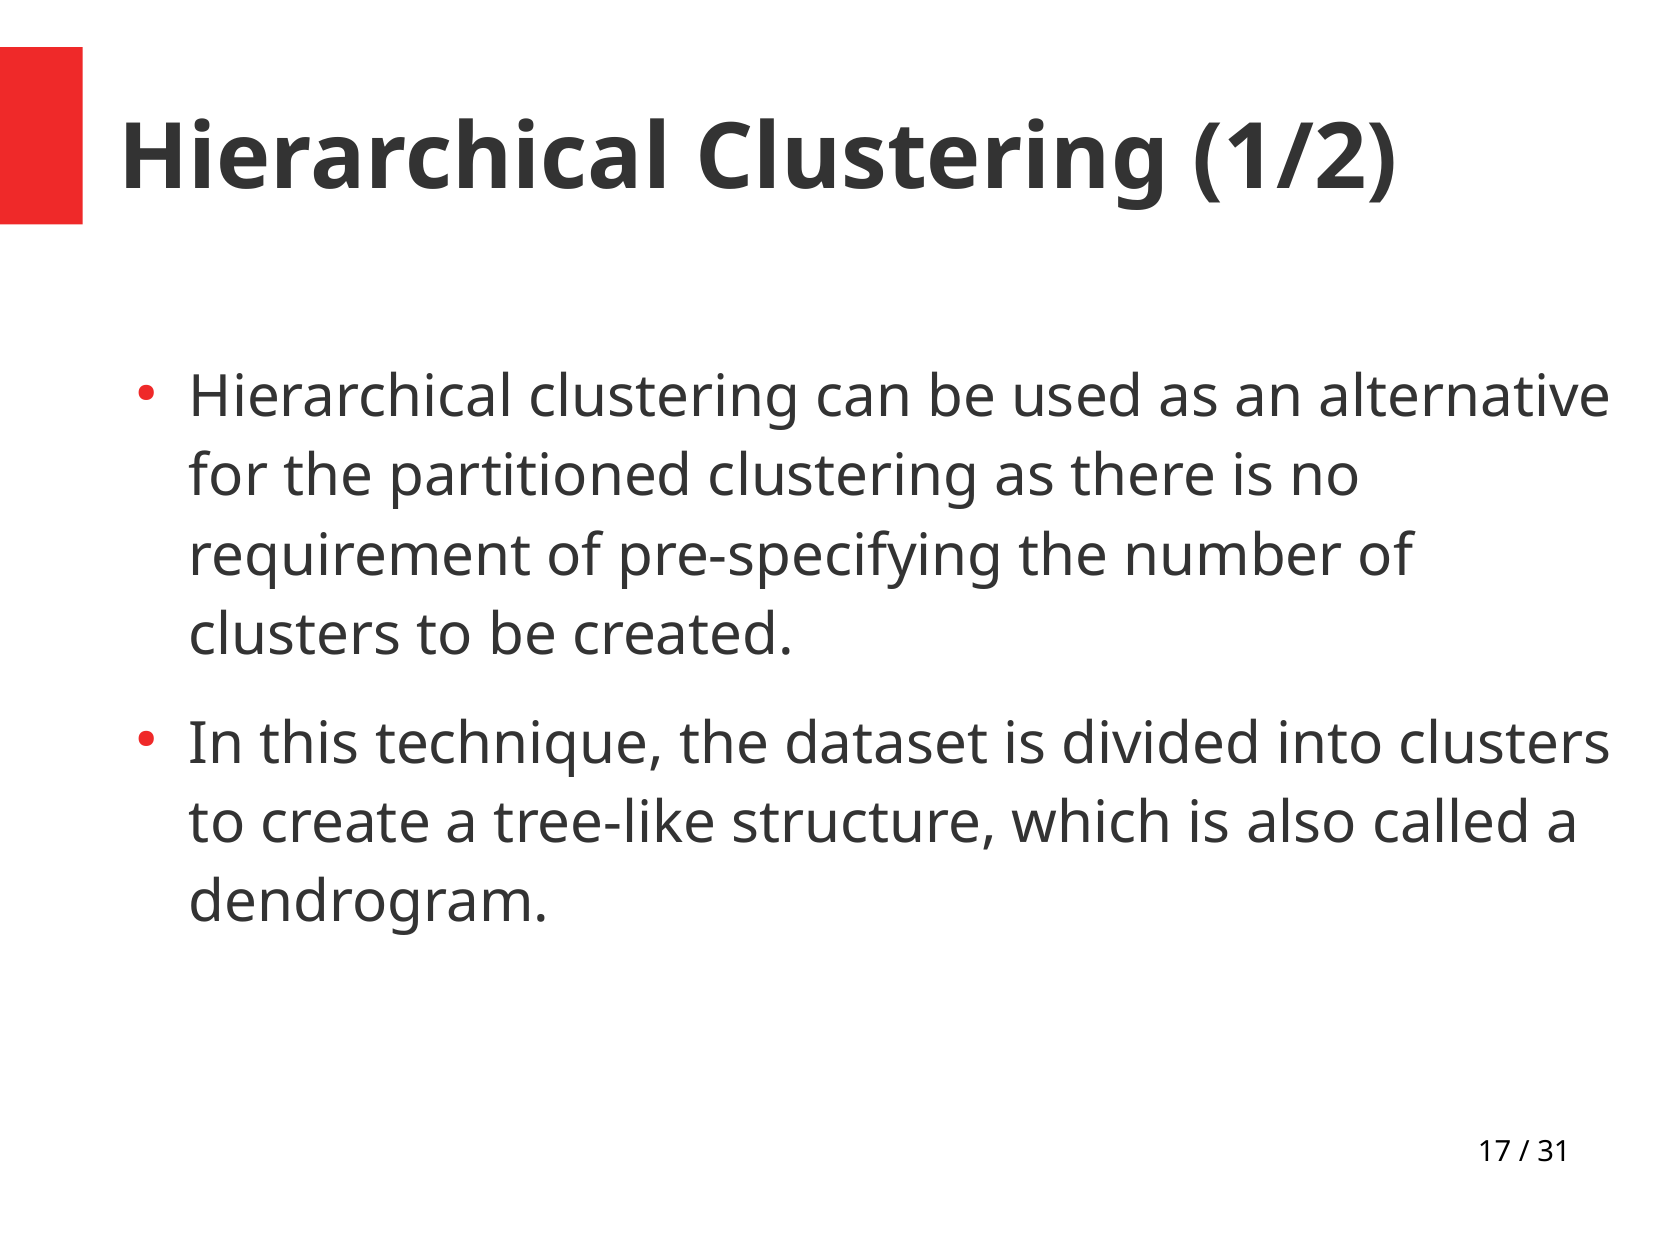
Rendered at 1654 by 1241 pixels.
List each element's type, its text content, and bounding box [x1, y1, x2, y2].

list Hierarchical clustering can be used as an alternative for the partitioned clustering as there is no requirement of pre-specifying the number of clusters to be created. In this technique, the dataset is divided into clusters to create a tree-like structure, which is also called a dendrogram. [118, 354, 1630, 1074]
title Hierarchical Clustering (1/2) [118, 49, 1571, 257]
